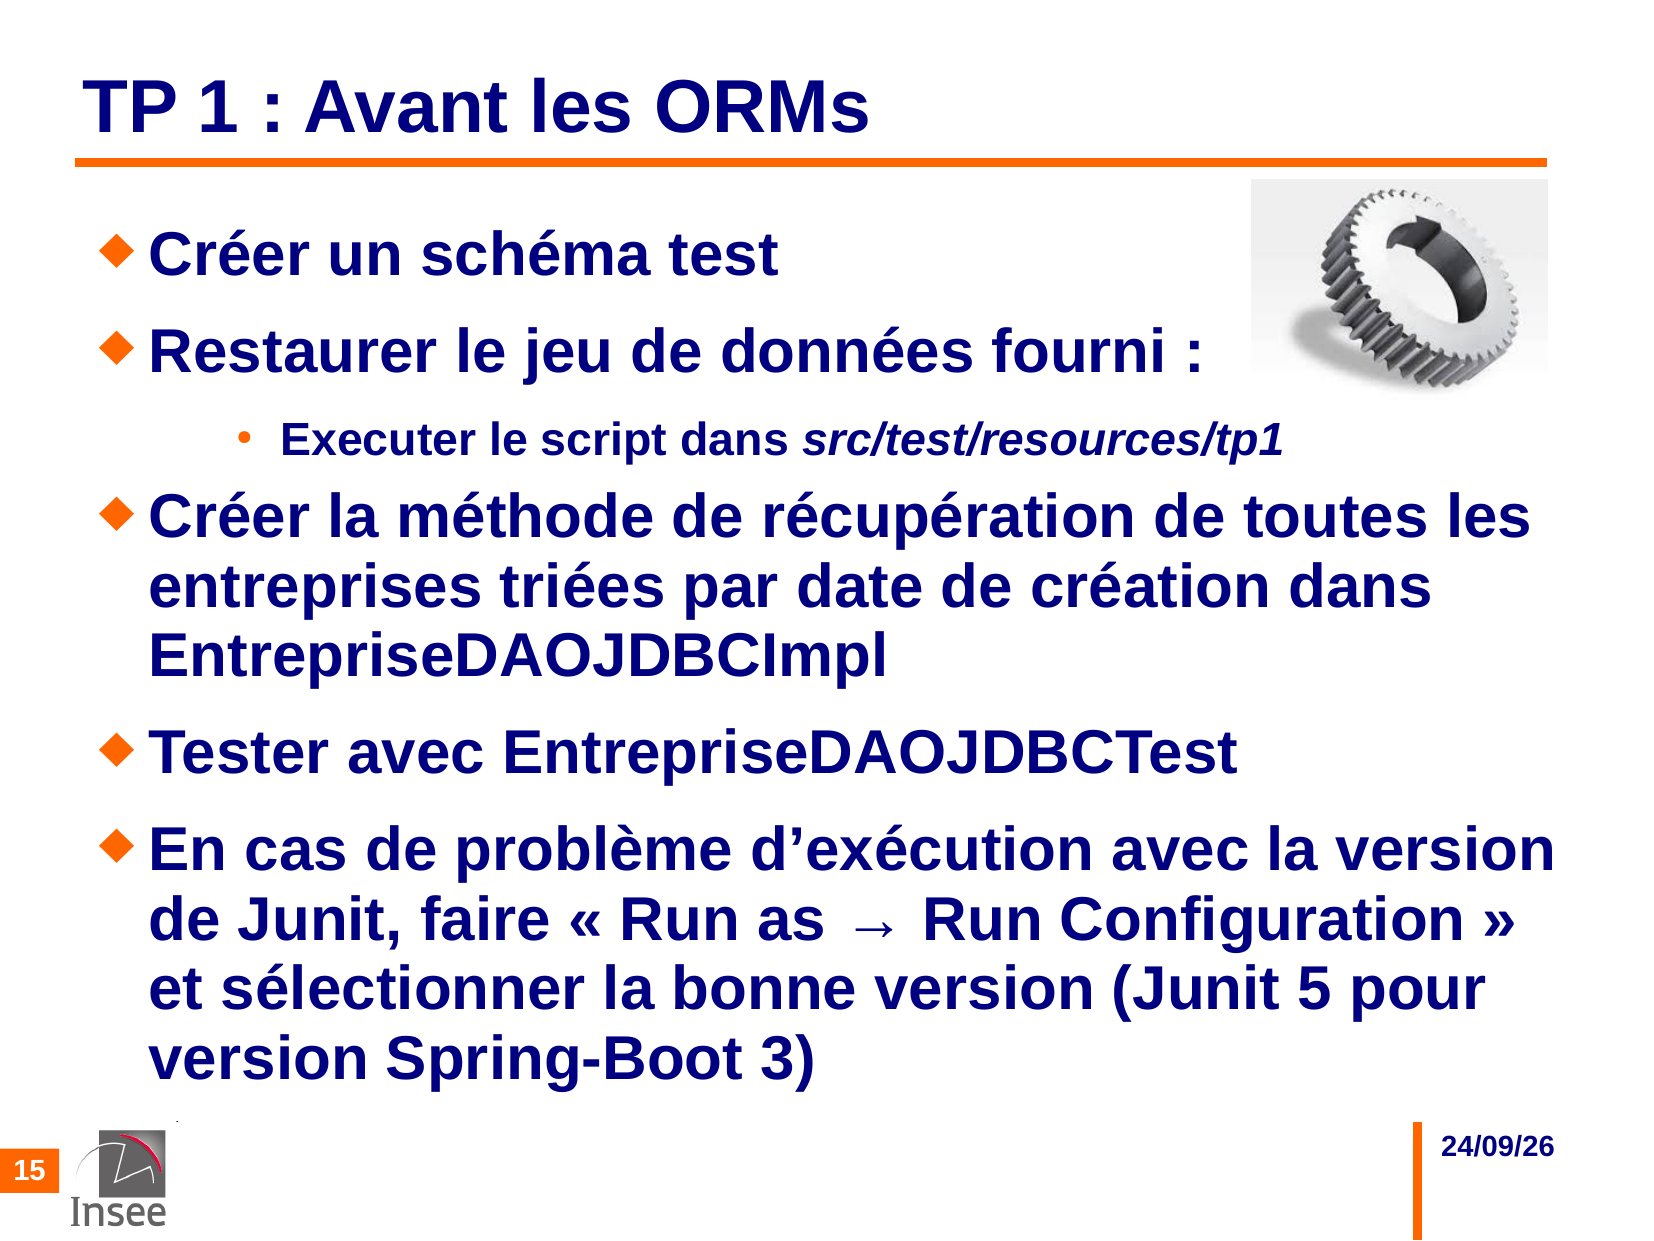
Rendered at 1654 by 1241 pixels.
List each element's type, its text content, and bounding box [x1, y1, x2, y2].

picture [1251, 179, 1548, 403]
list Créer un schéma test Restaurer le jeu de données fourni : Executer le script dans src/test/resources/tp1 Créer la méthode de récupération de toutes les entreprises triées par date de création dans EntrepriseDAOJDBCImpl Tester avec EntrepriseDAOJDBCTest En cas de problème d’exécution avec la version de Junit, faire « Run as → Run Configuration » et sélectionner la bonne version (Junit 5 pour version Spring-Boot 3) [82, 219, 1571, 1099]
picture [62, 1121, 178, 1241]
title TP 1 : Avant les ORMs [82, 49, 1619, 163]
